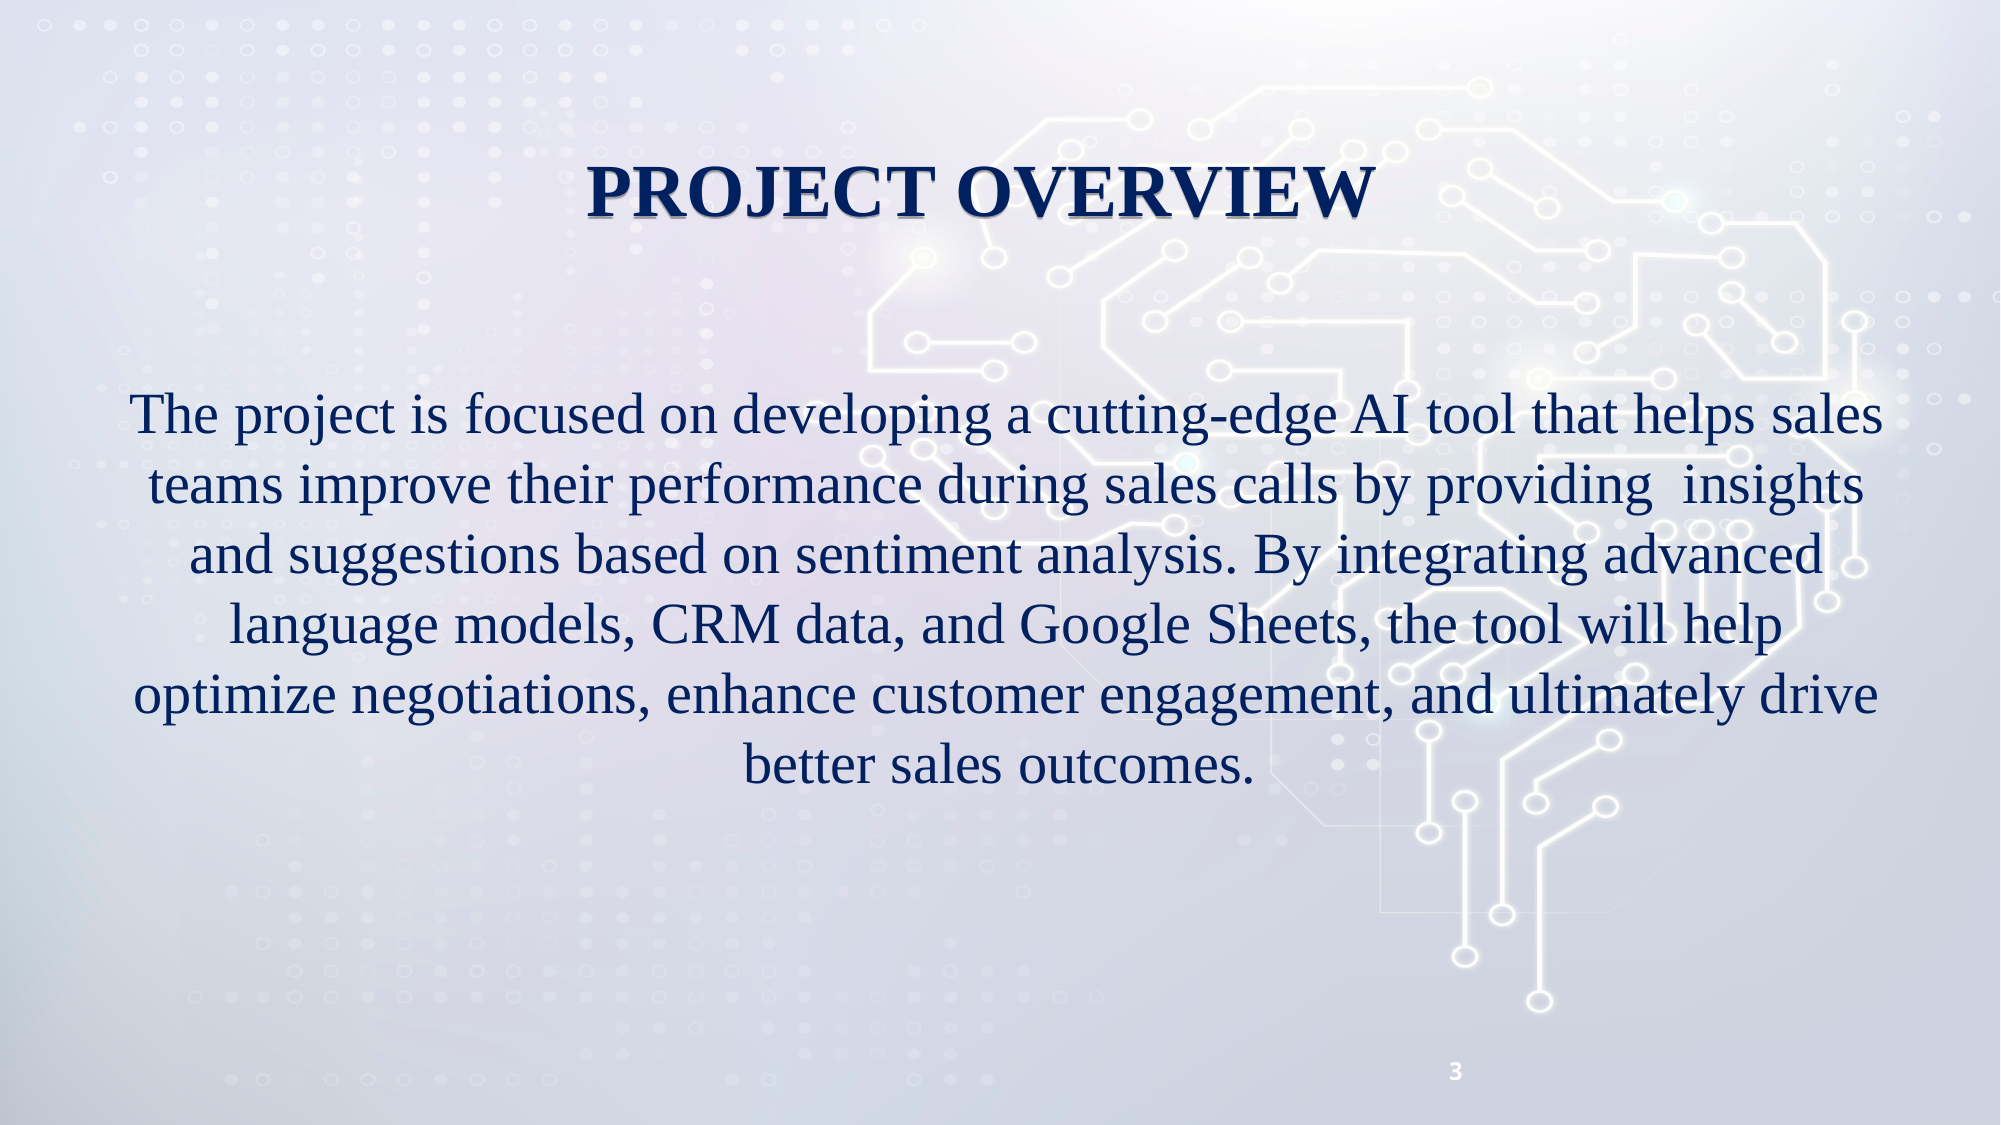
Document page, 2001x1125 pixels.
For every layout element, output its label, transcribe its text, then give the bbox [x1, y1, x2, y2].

text_box The project is focused on developing a cutting-edge AI tool that helps sales teams improve their performance during sales calls by providing insights and suggestions based on sentiment analysis. By integrating advanced language models, CRM data, and Google Sheets, the tool will help optimize negotiations, enhance customer engagement, and ultimately drive better sales outcomes. [108, 365, 1906, 805]
title PROJECT OVERVIEW [82, 93, 1883, 281]
slide_number 3 [1433, 1042, 1900, 1103]
